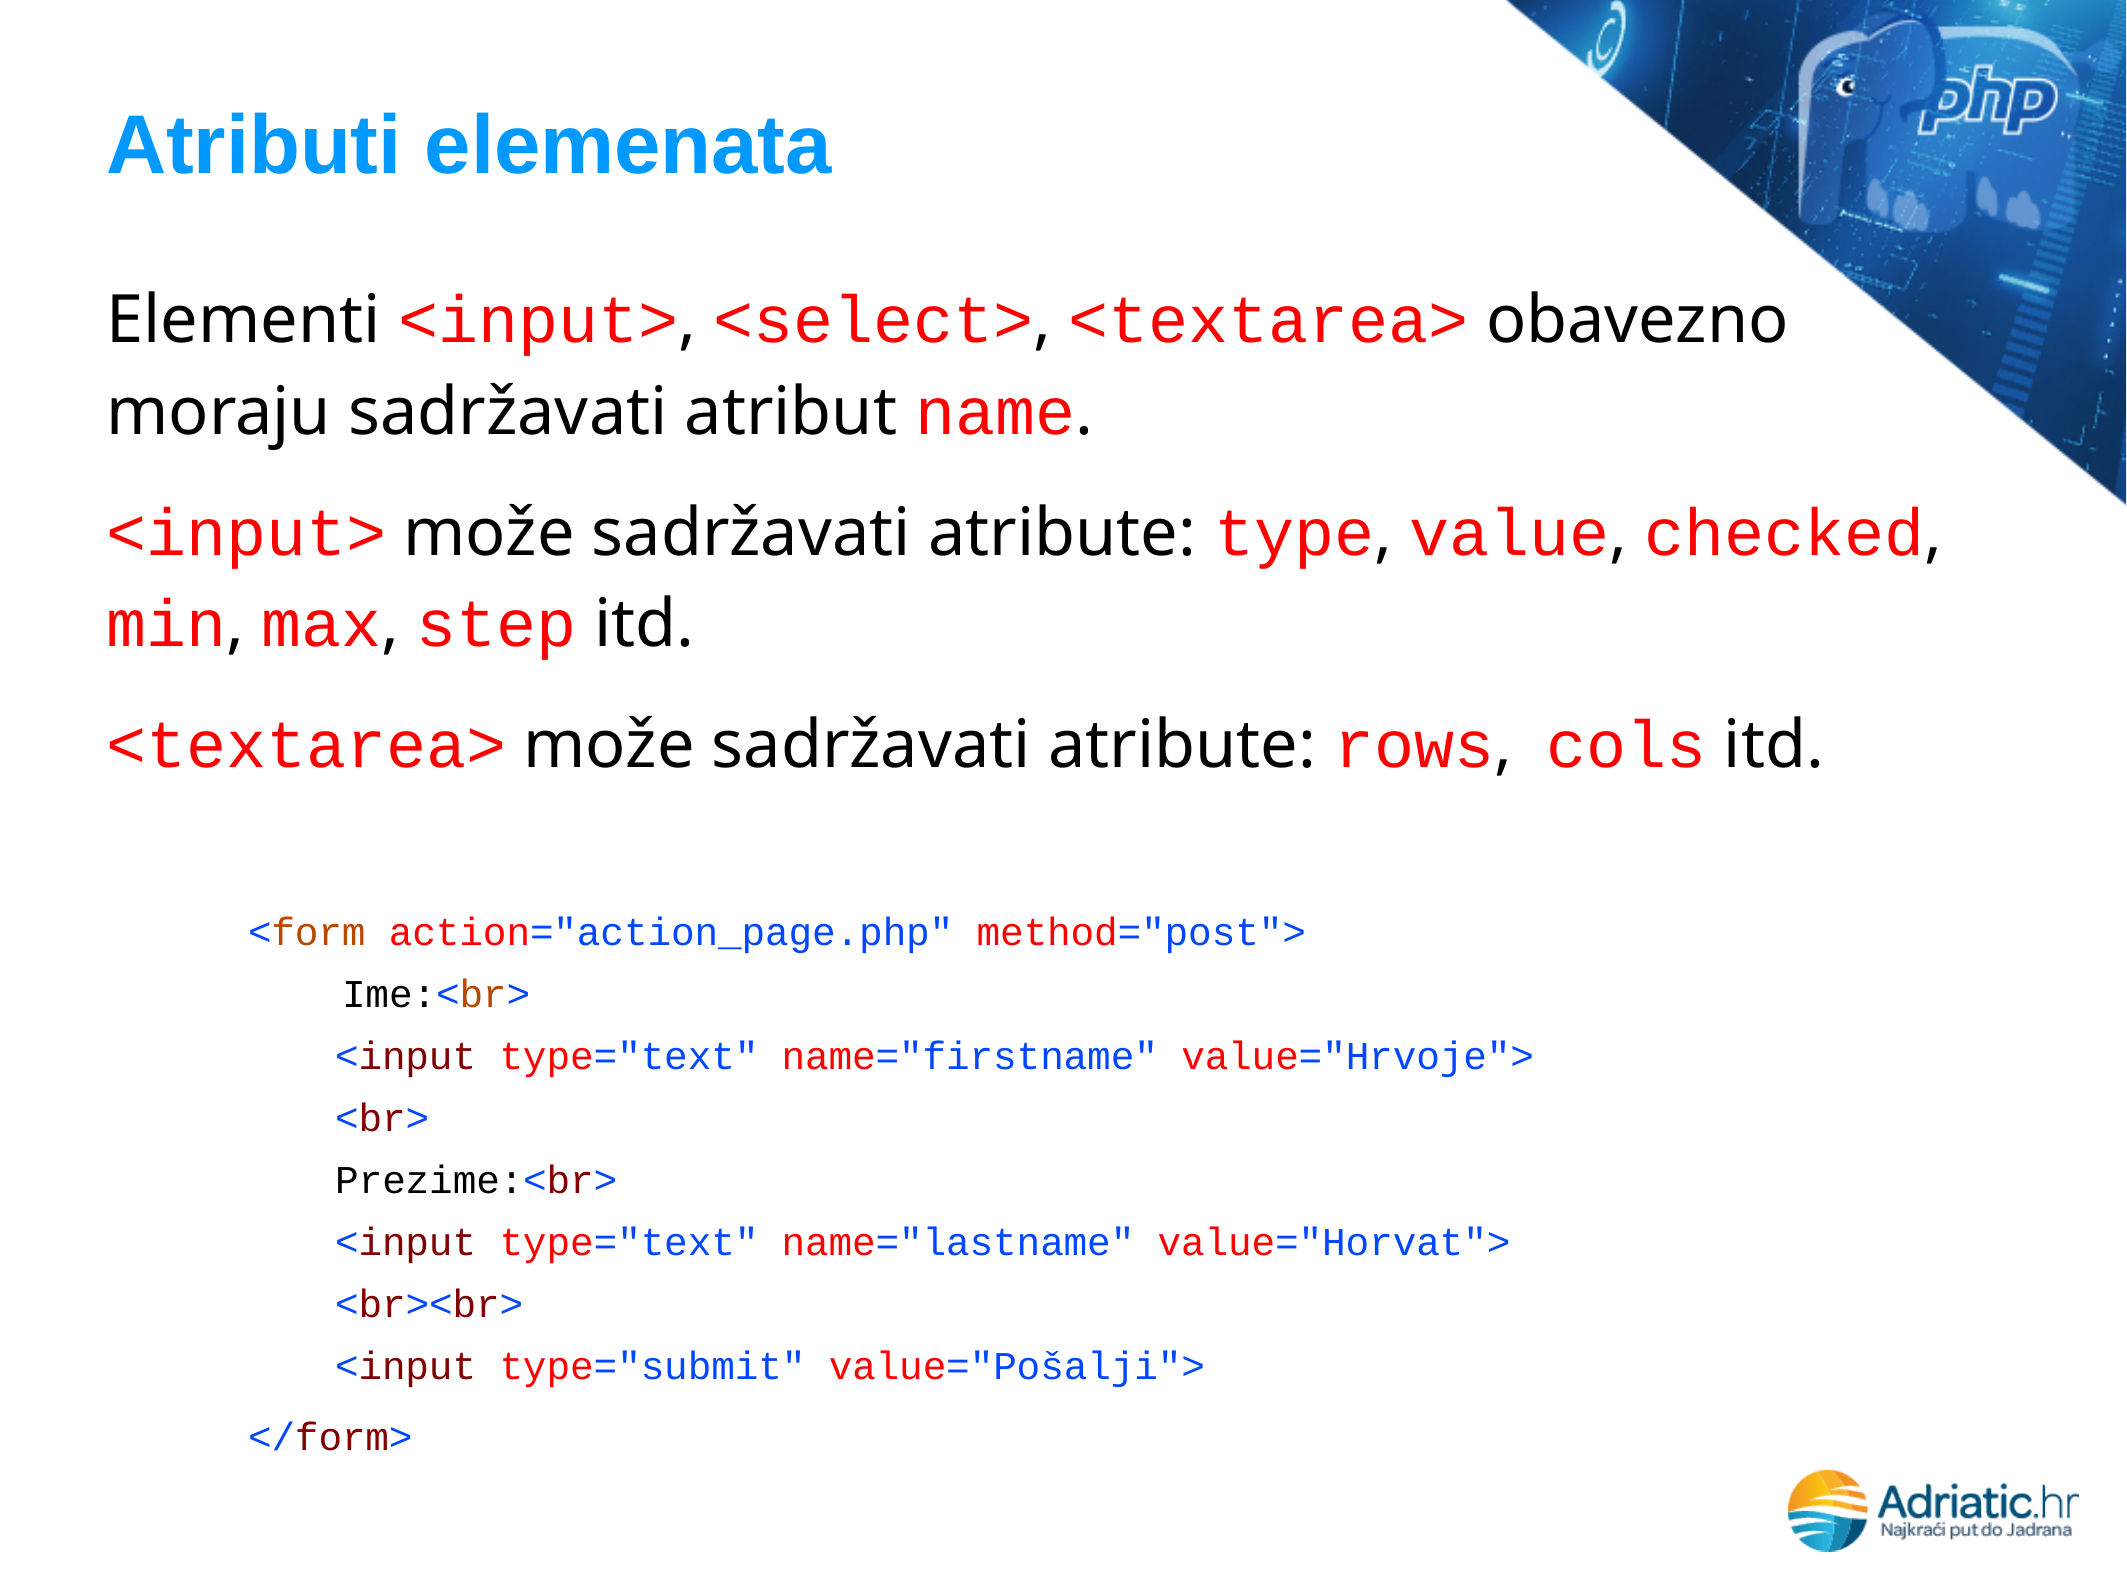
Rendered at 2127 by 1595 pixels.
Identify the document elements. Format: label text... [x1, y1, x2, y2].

title Atributi elemenata [106, 70, 1630, 219]
list Elementi <input>, <select>, <textarea> obavezno moraju sadržavati atribut name. <input> može sadržavati atribute: type, value, checked, min, max, step itd. <textarea> može sadržavati atribute: rows, cols itd. [106, 271, 1961, 835]
picture [1505, 0, 2127, 625]
list <form action="action_page.php" method="post"> Ime:<br> <input type="text" name="firstname" value="Hrvoje"> <br> Prezime:<br> <input type="text" name="lastname" value="Horvat"> <br><br> <input type="submit" value="Pošalji"> </form> [248, 913, 1772, 1465]
picture [1788, 1470, 2079, 1552]
